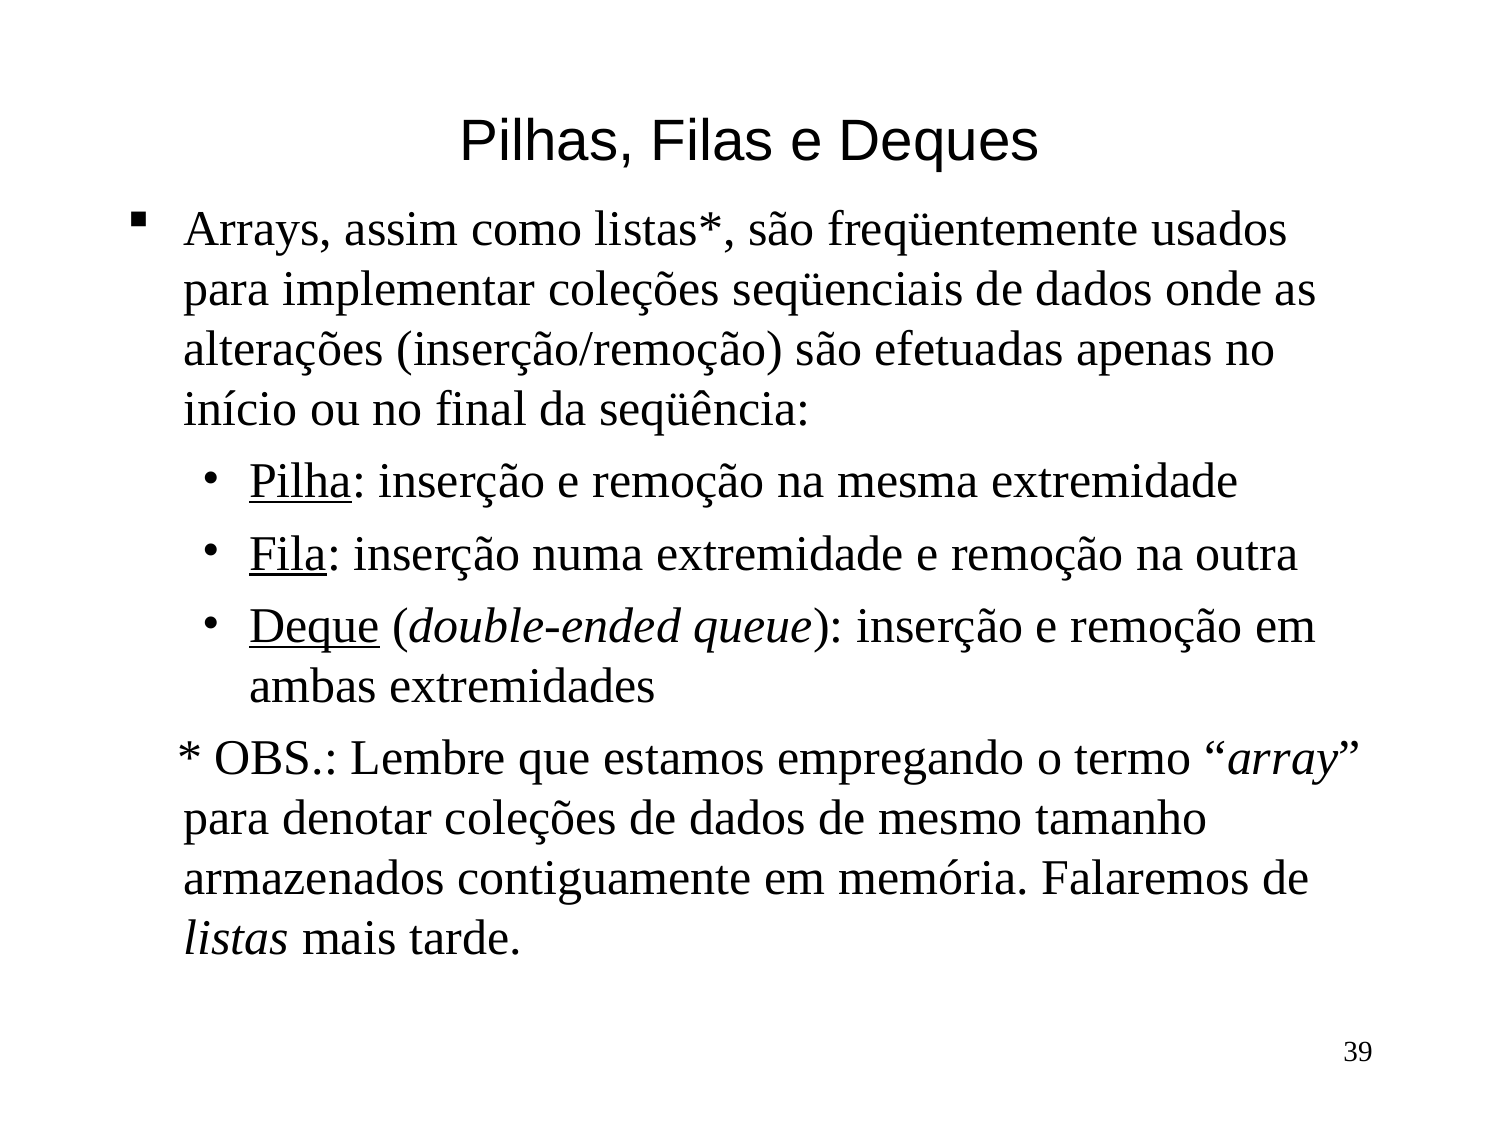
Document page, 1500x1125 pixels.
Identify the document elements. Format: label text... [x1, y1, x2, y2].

title Pilhas, Filas e Deques [112, 99, 1388, 175]
list Arrays, assim como listas*, são freqüentemente usados para implementar coleções seqüenciais de dados onde as alterações (inserção/remoção) são efetuadas apenas no início ou no final da seqüência: Pilha: inserção e remoção na mesma extremidade Fila: inserção numa extremidade e remoção na outra Deque (double-ended queue): inserção e remoção em ambas extremidades * OBS.: Lembre que estamos empregando o termo “array” para denotar coleções de dados de mesmo tamanho armazenados contiguamente em memória. Falaremos de listas mais tarde. [112, 187, 1388, 1000]
